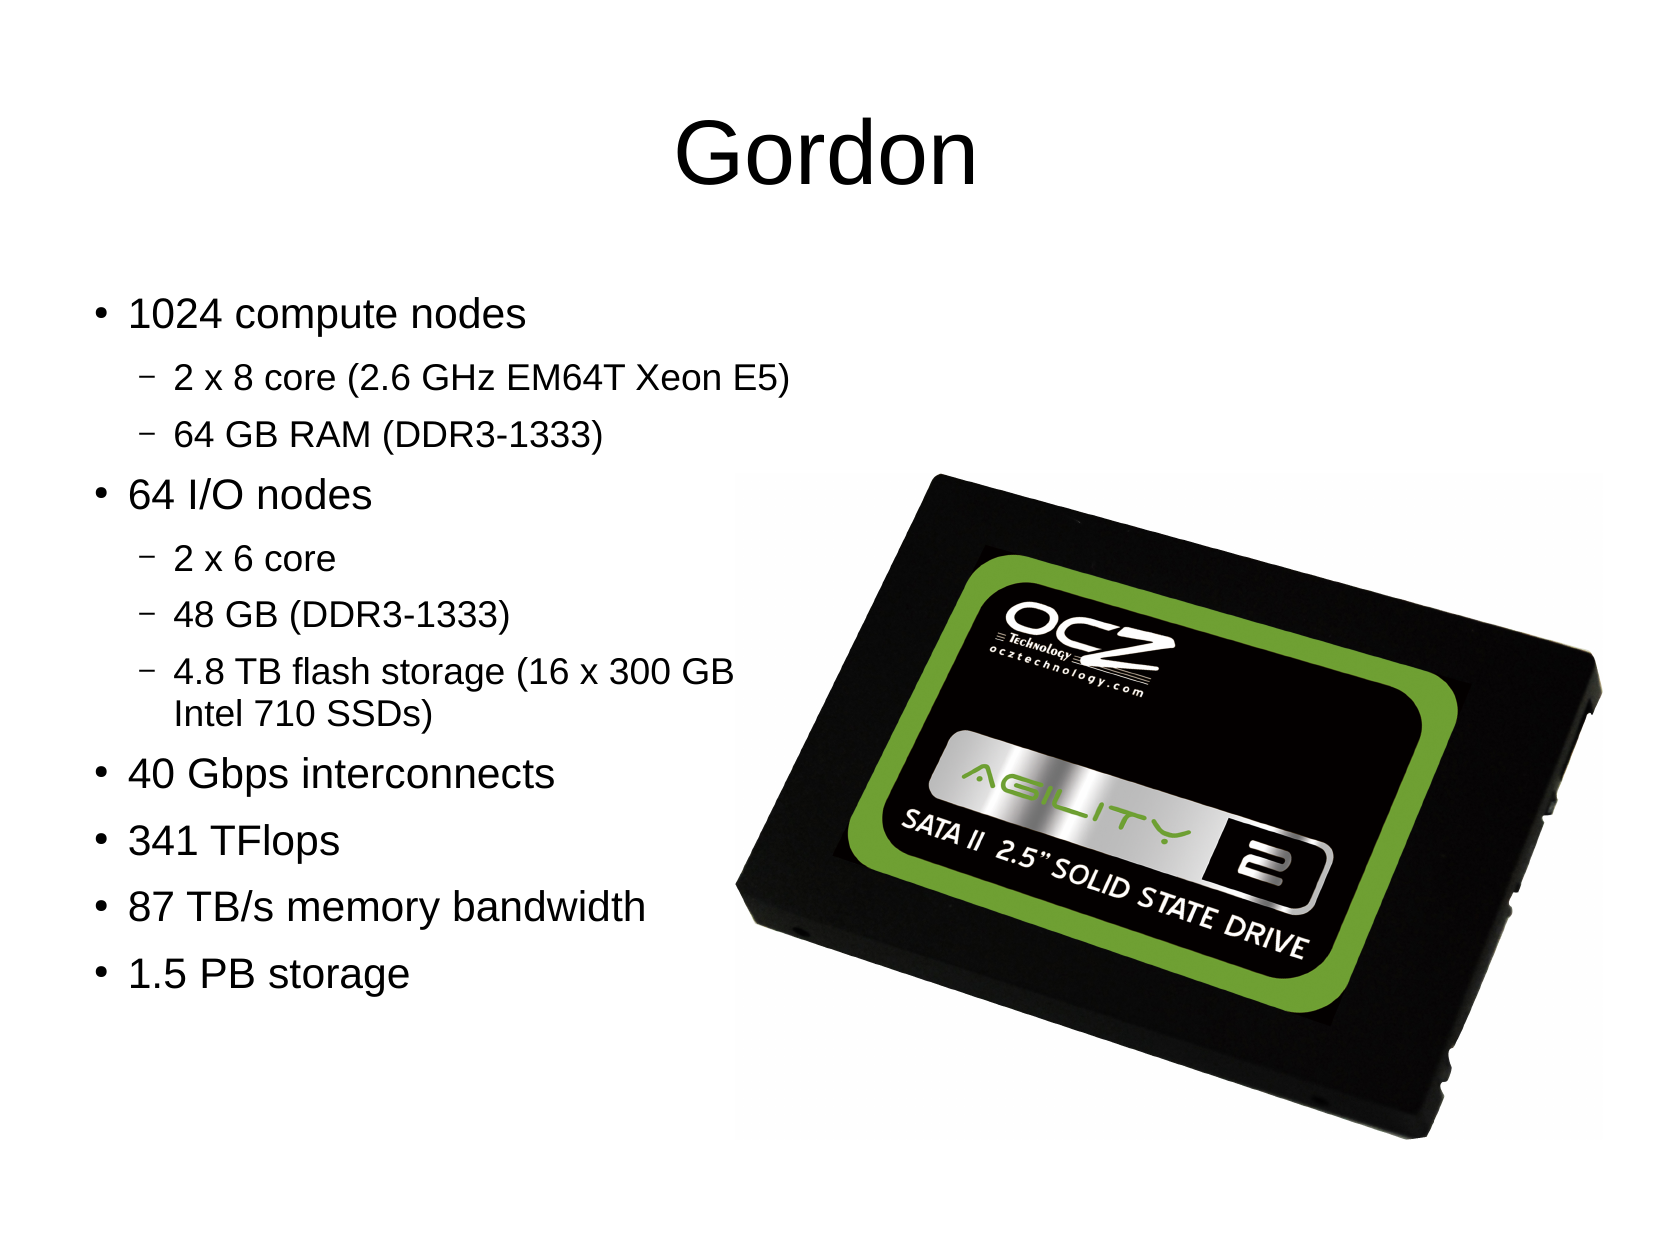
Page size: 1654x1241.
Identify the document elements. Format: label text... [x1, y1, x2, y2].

picture [735, 473, 1603, 1141]
title Gordon [82, 49, 1571, 257]
list 1024 compute nodes 2 x 8 core (2.6 GHz EM64T Xeon E5) 64 GB RAM (DDR3-1333) 64 I/O nodes 2 x 6 core 48 GB (DDR3-1333) 4.8 TB flash storage (16 x 300 GB Intel 710 SSDs) 40 Gbps interconnects 341 TFlops 87 TB/s memory bandwidth 1.5 PB storage [82, 290, 793, 1010]
